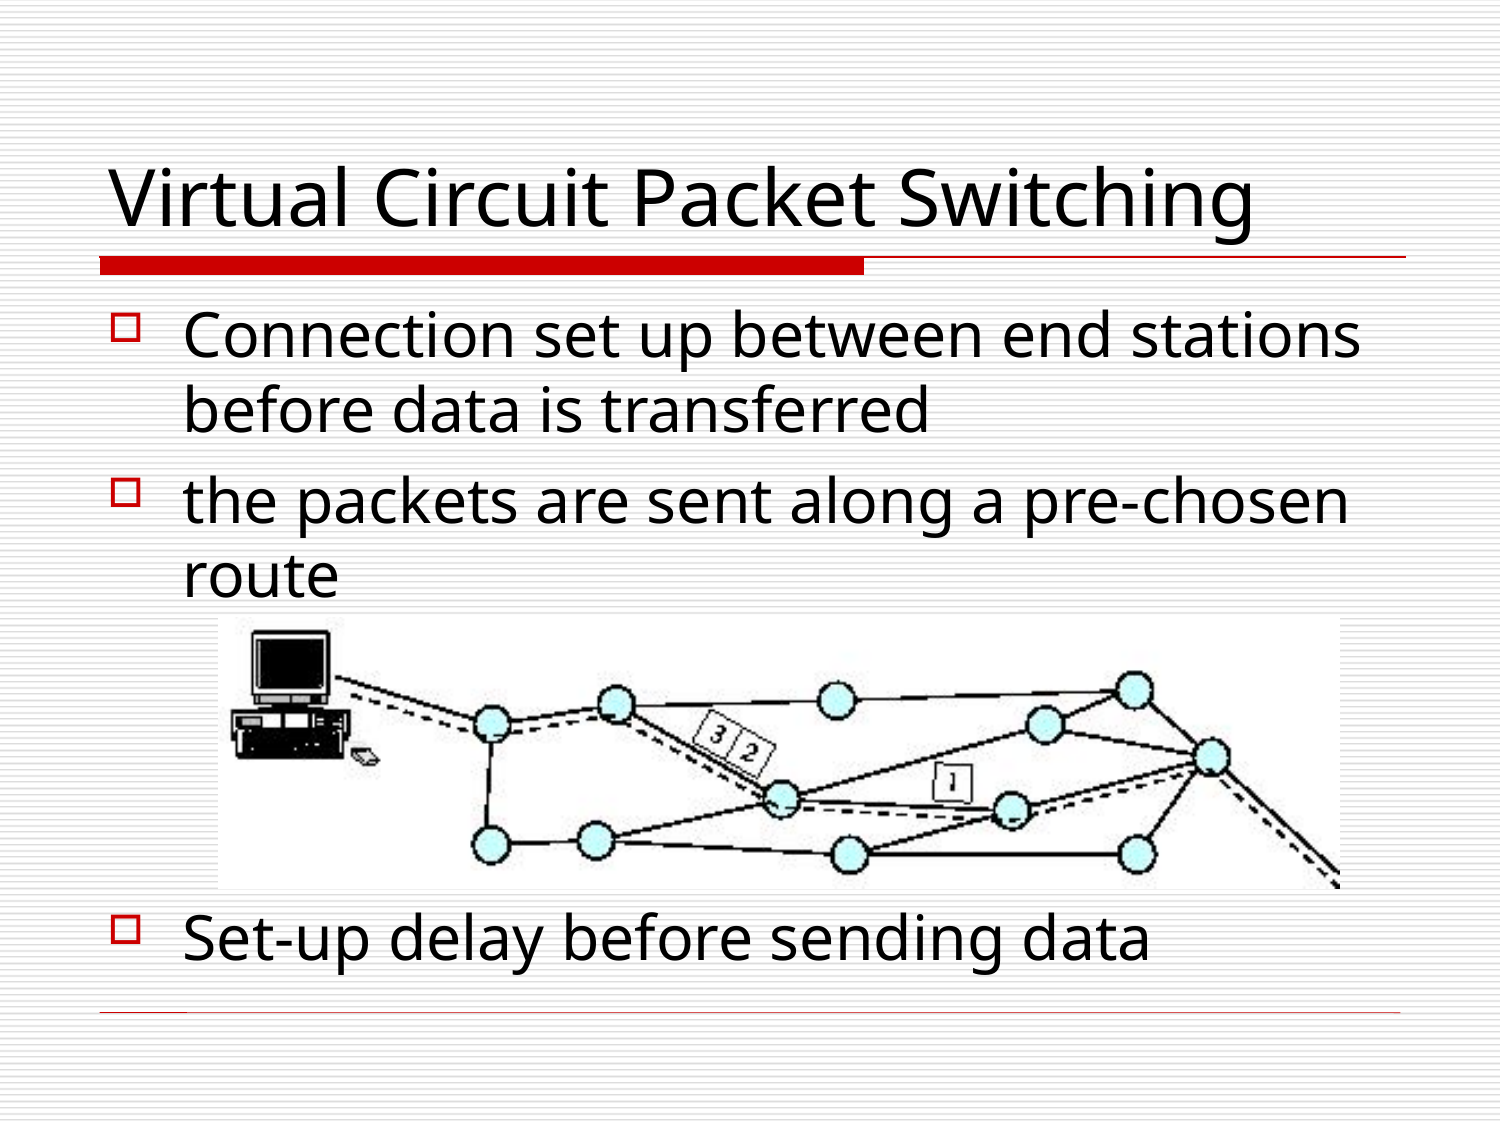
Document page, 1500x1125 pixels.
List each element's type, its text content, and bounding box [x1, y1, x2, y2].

title Virtual Circuit Packet Switching [94, 50, 1407, 250]
picture [0, 0, 1500, 1125]
list Connection set up between end stations before data is transferred the packets are sent along a pre-chosen route Set-up delay before sending data [92, 287, 1406, 1071]
